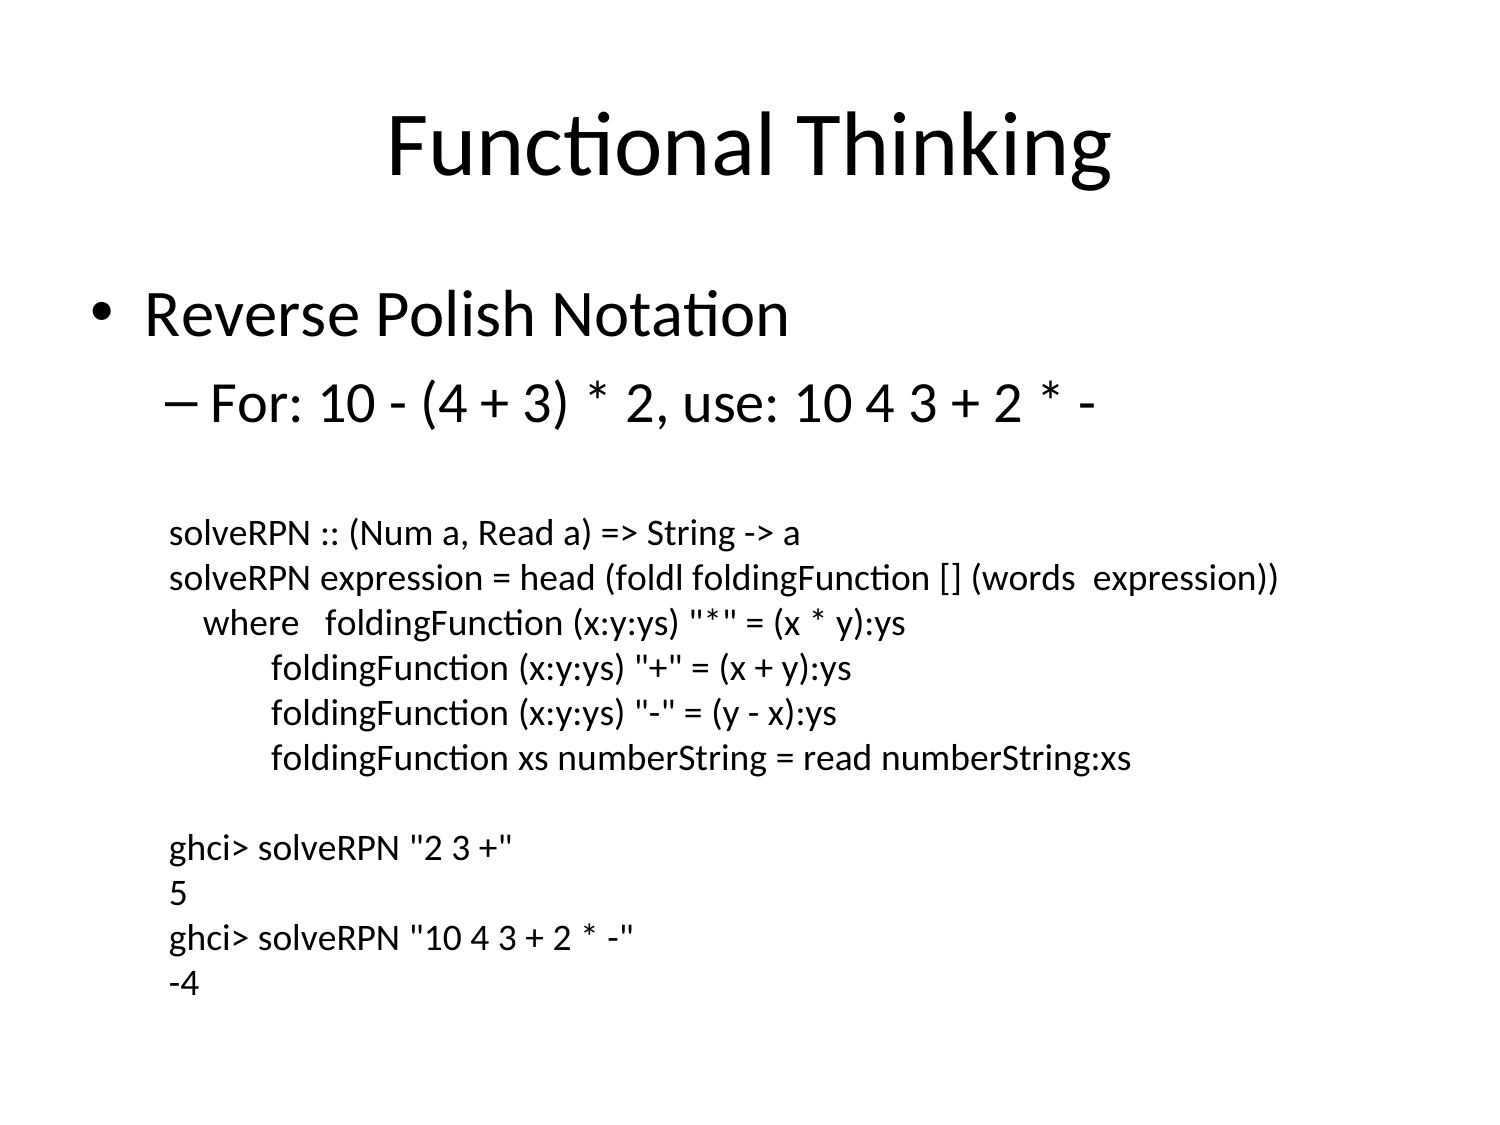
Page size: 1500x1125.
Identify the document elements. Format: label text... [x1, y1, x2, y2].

text_box Reverse Polish Notation For: 10 - (4 + 3) * 2, use: 10 4 3 + 2 * - [75, 262, 1426, 1005]
text_box solveRPN :: (Num a, Read a) => String -> a solveRPN expression = head (foldl foldingFunction [] (words expression)) where foldingFunction (x:y:ys) "*" = (x * y):ys foldingFunction (x:y:ys) "+" = (x + y):ys foldingFunction (x:y:ys) "-" = (y - x):ys foldingFunction xs numberString = read numberString:xs ghci> solveRPN "2 3 +" 5 ghci> solveRPN "10 4 3 + 2 * -" -4 [154, 499, 1295, 1056]
text_box Functional Thinking [75, 45, 1426, 233]
